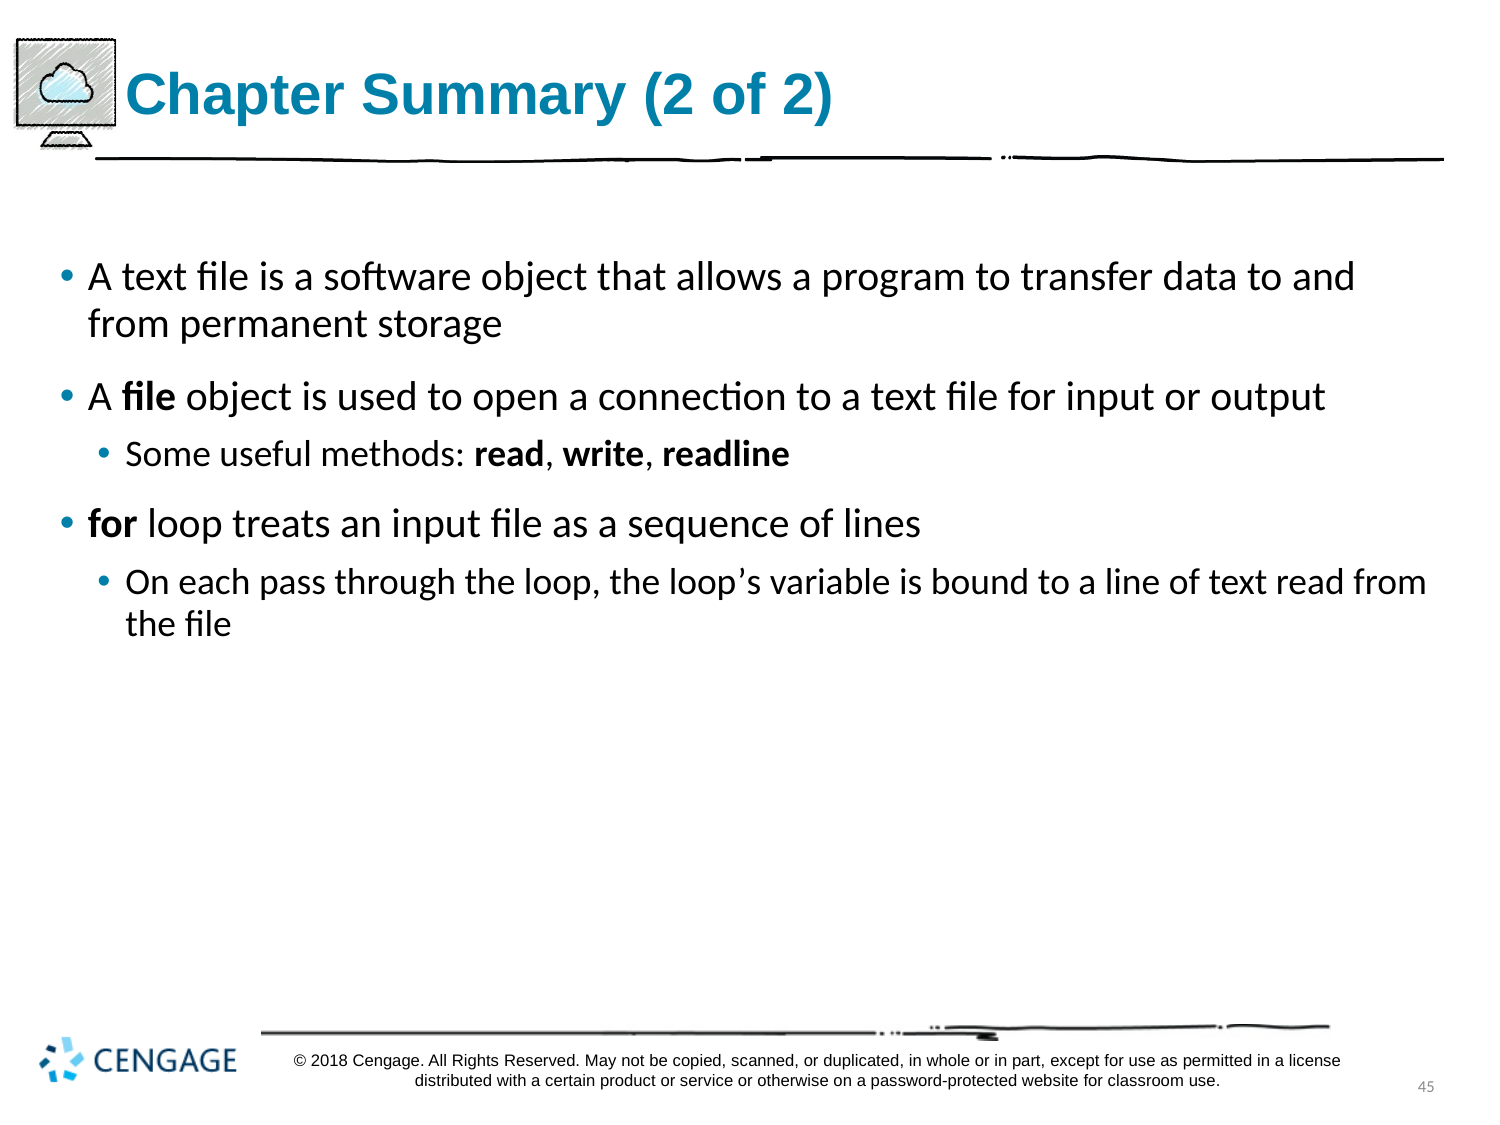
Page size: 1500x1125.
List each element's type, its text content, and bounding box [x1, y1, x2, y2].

picture [13, 36, 117, 151]
footer © 2018 Cengage. All Rights Reserved. May not be copied, scanned, or duplicated, in whole or in part, except for use as permitted in a license distributed with a certain product or service or otherwise on a password-protected website for classroom use. [262, 1050, 1375, 1091]
list A text file is a software object that allows a program to transfer data to and from permanent storage A file object is used to open a connection to a text file for input or output Some useful methods: read, write, readline for loop treats an input file as a sequence of lines On each pass through the loop, the loop’s variable is bound to a line of text read from the file [59, 252, 1441, 650]
picture [154, 155, 1444, 163]
picture [261, 1024, 1331, 1041]
picture [19, 1023, 249, 1095]
title Chapter Summary (2 of 2) [125, 55, 1442, 127]
